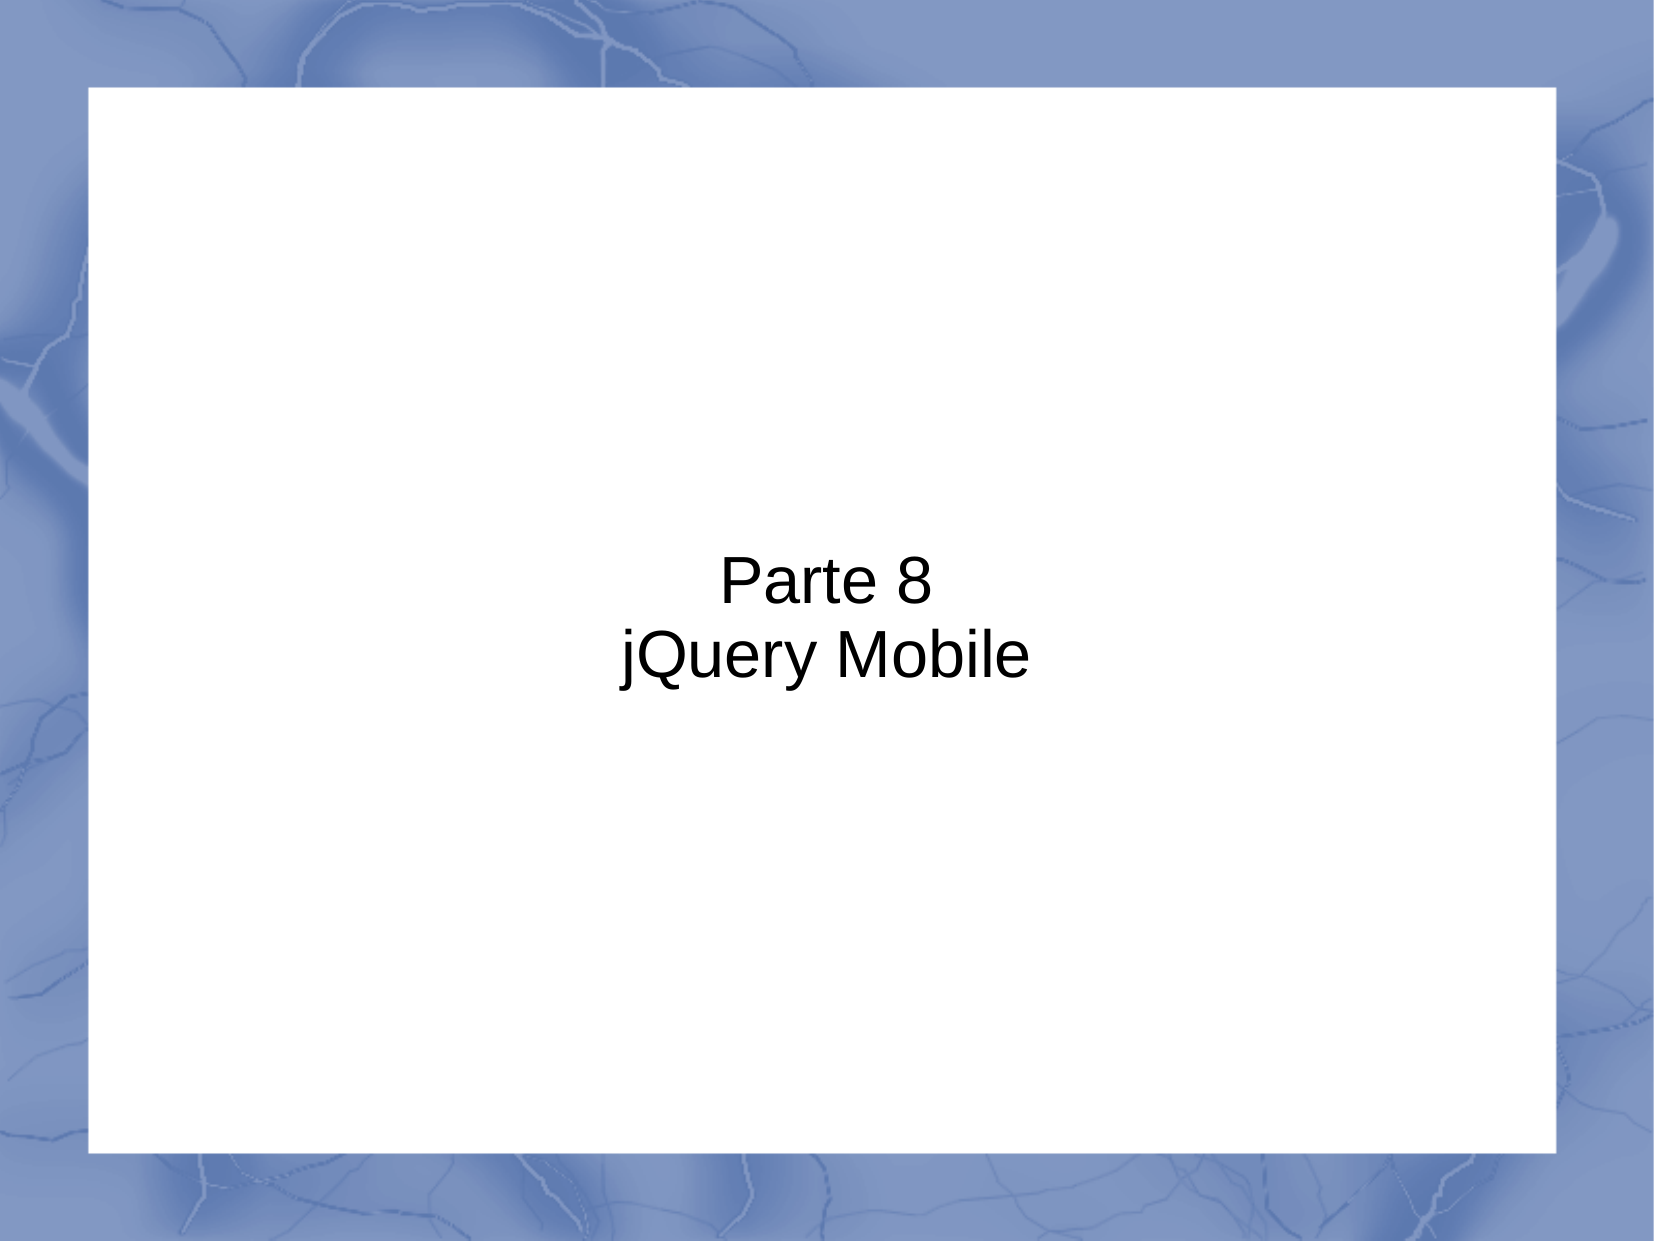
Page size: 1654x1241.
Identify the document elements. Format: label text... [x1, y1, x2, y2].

picture [0, 0, 1654, 1241]
subtitle Parte 8 jQuery Mobile [118, 90, 1536, 1145]
